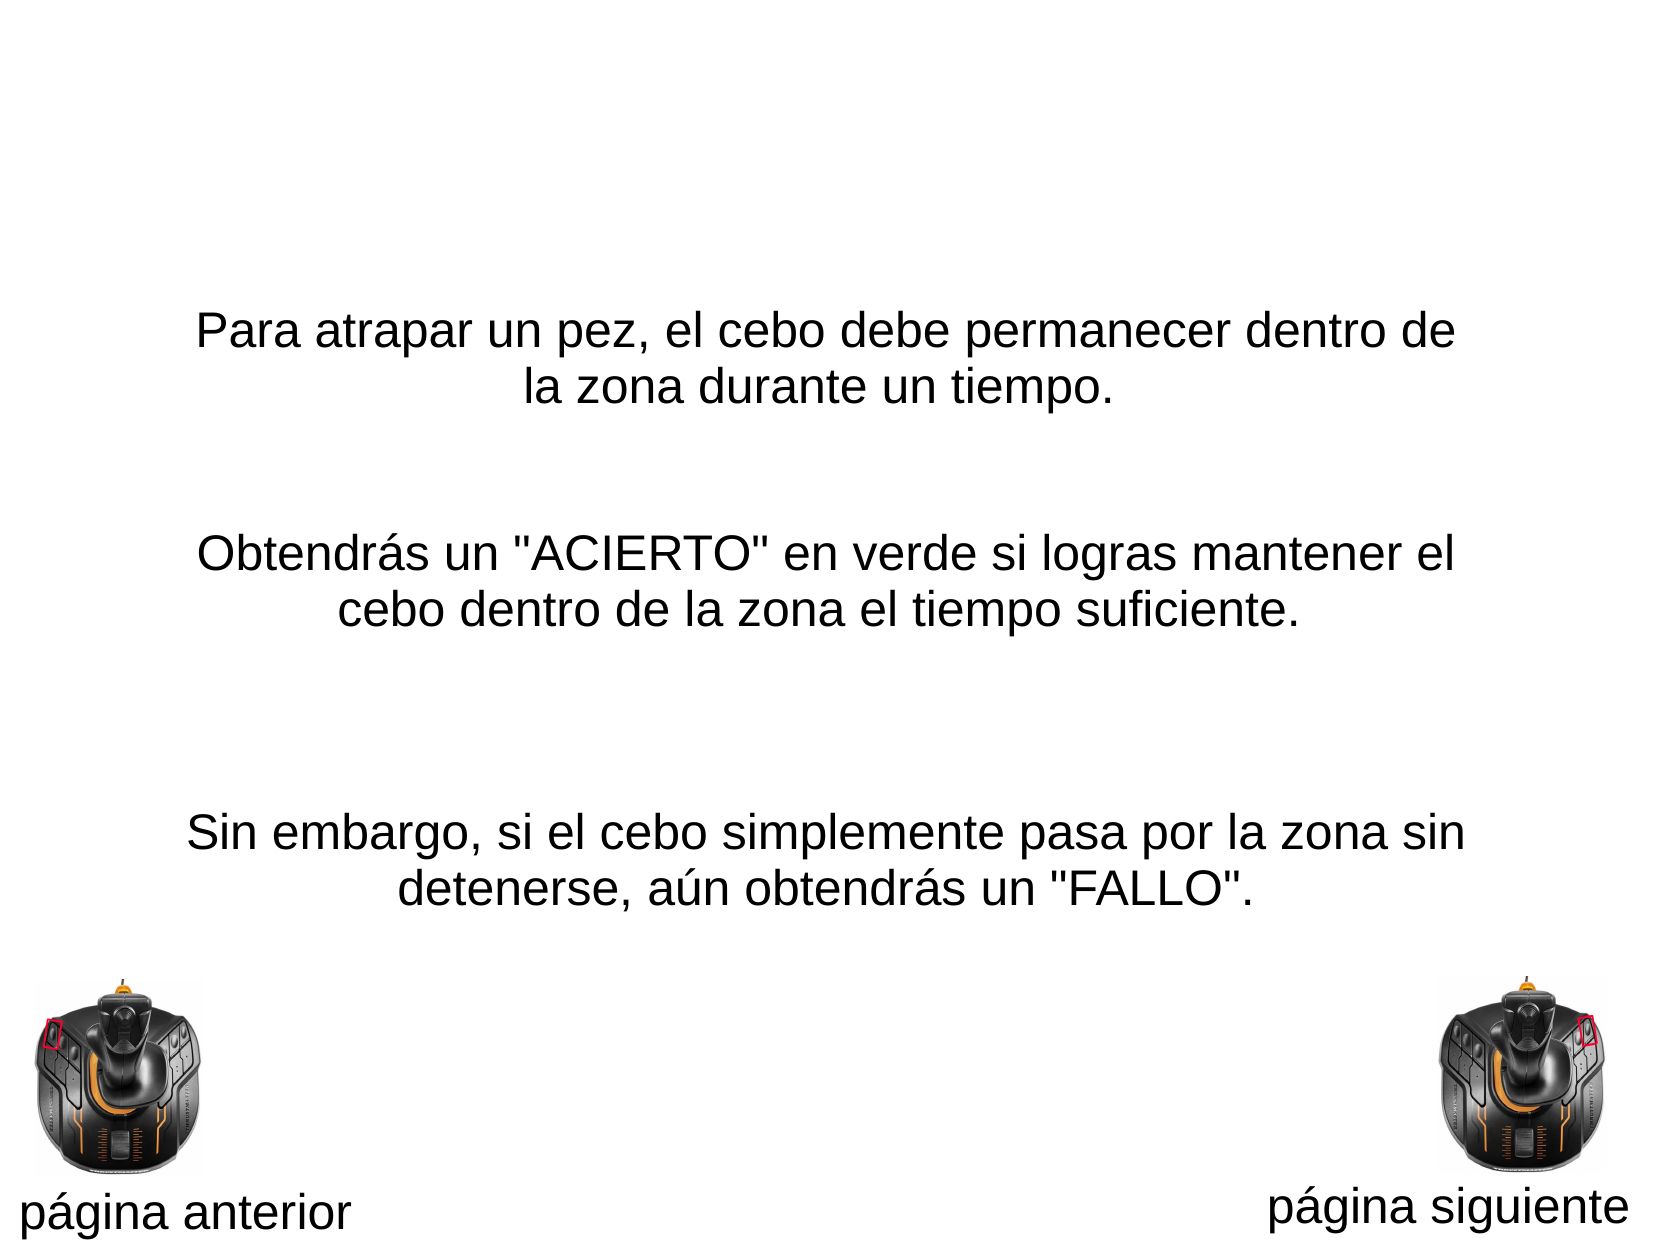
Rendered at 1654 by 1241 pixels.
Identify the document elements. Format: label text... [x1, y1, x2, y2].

text_box página anterior [4, 1177, 368, 1241]
text_box página siguiente [1252, 1171, 1646, 1241]
picture [34, 979, 203, 1177]
picture [1438, 976, 1607, 1171]
text_box Para atrapar un pez, el cebo debe permanecer dentro de la zona durante un tiempo. Obtendrás un "ACIERTO" en verde si logras mantener el cebo dentro de la zona el tiempo suficiente. Sin embargo, si el cebo simplemente pasa por la zona sin detenerse, aún obtendrás un "FALLO". [171, 78, 1506, 1140]
